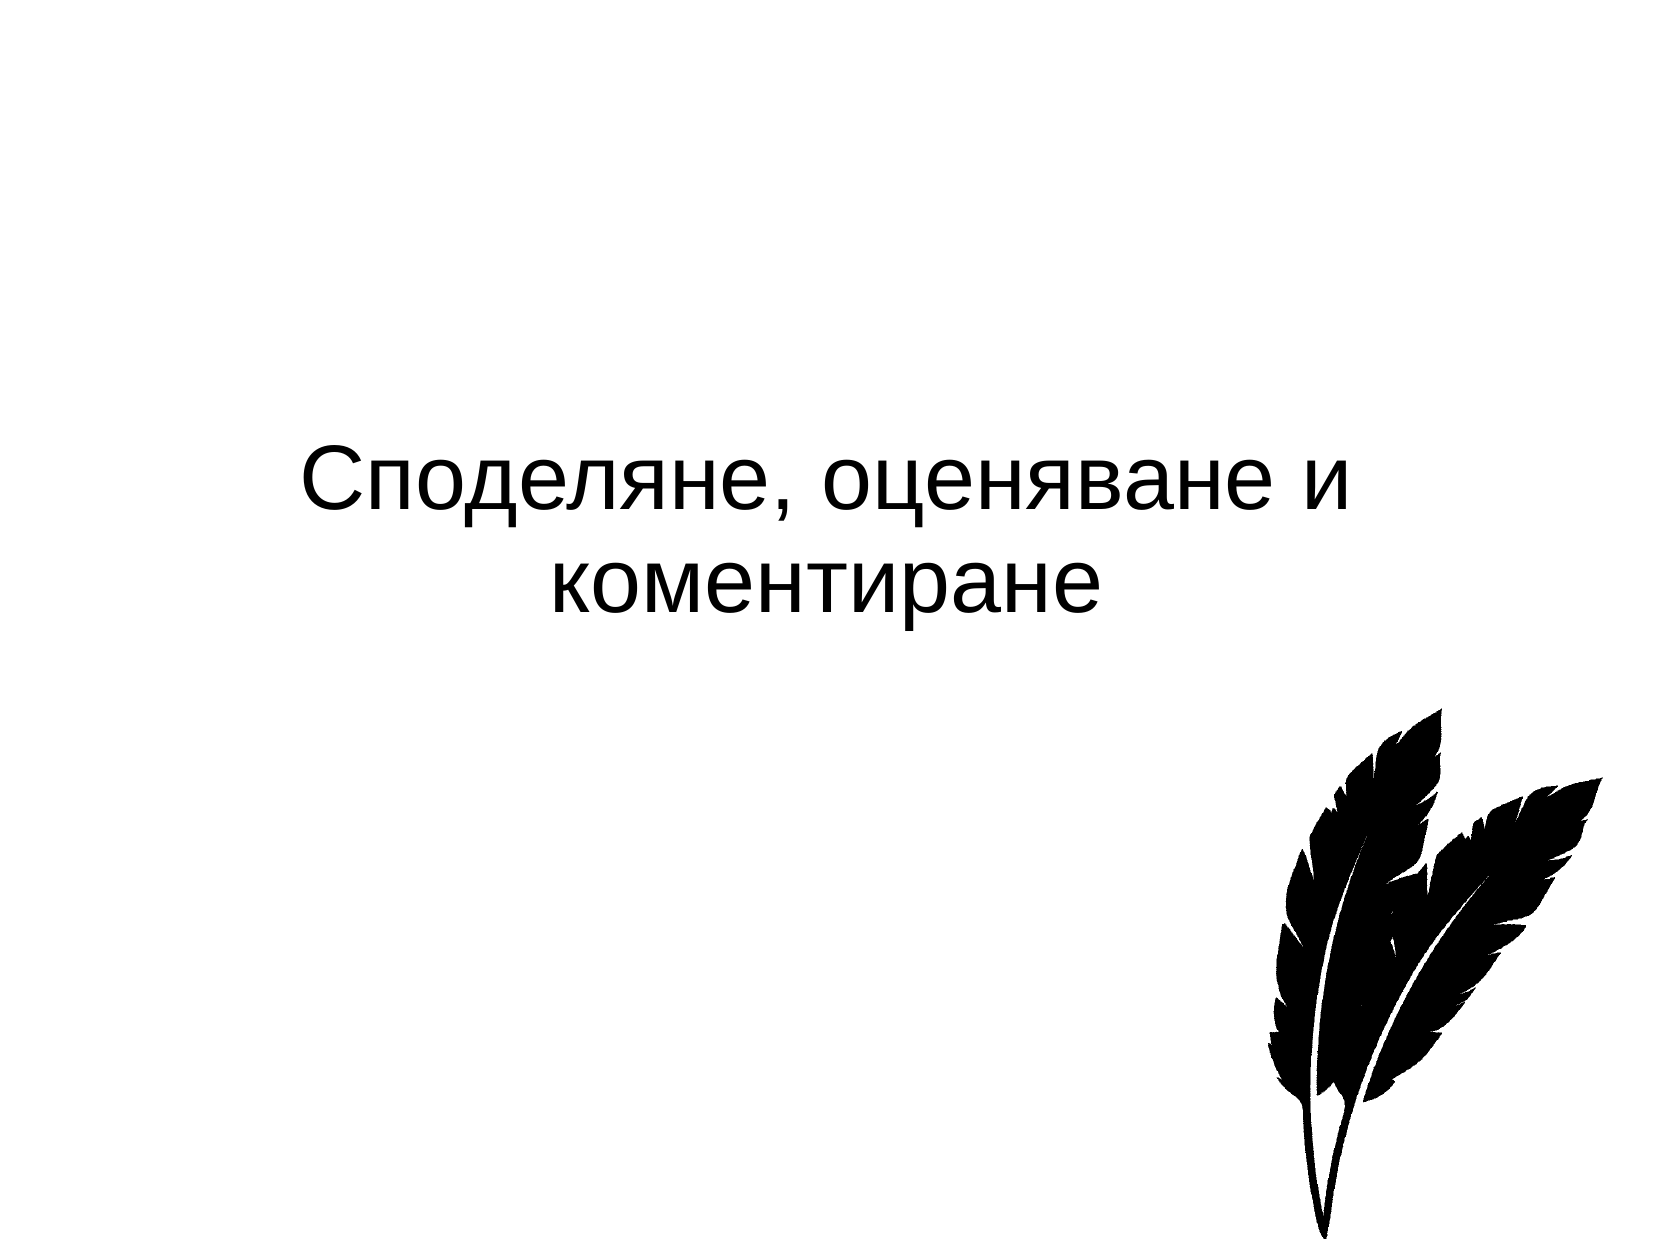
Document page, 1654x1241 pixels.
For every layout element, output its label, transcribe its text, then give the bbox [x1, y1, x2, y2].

picture [1106, 690, 1654, 1241]
subtitle Споделяне, оценяване и коментиране [82, 49, 1571, 1010]
